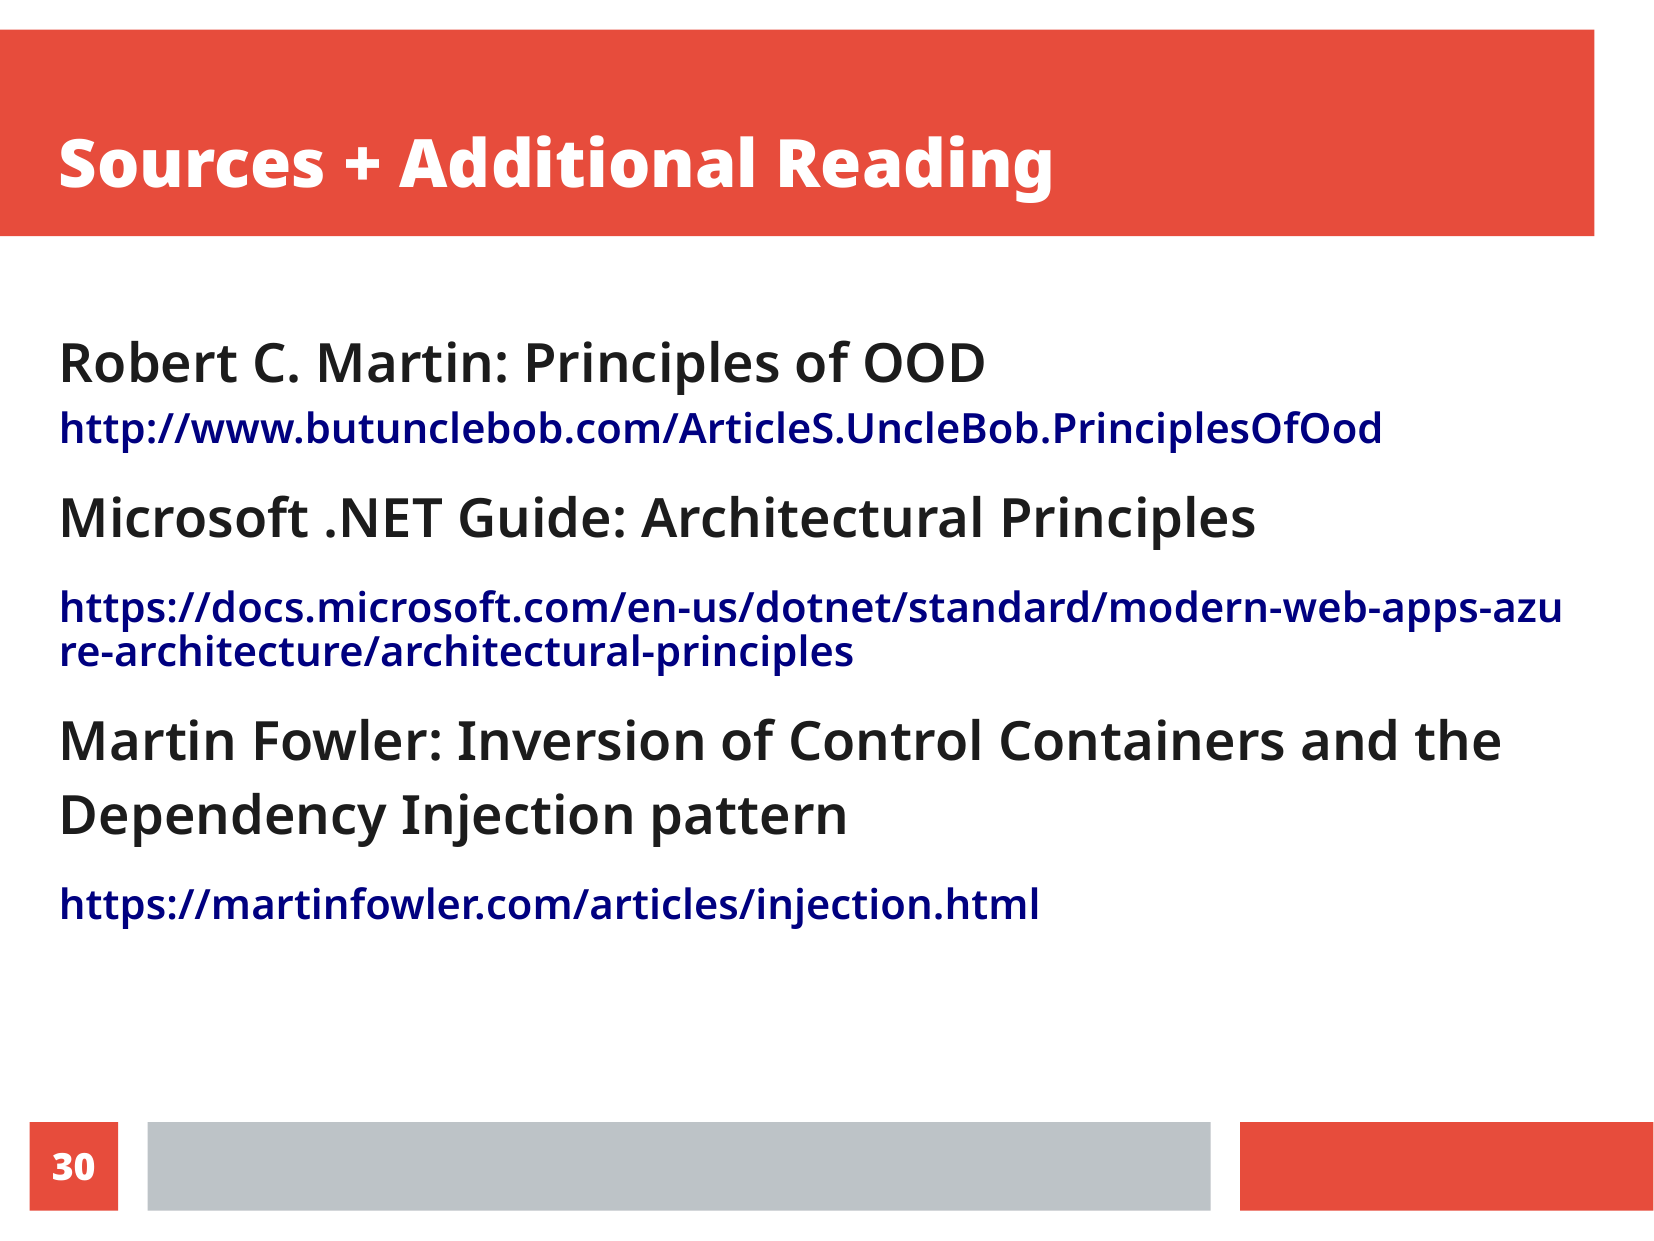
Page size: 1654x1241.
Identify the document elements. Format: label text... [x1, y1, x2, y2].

list Robert C. Martin: Principles of OOD http://www.butunclebob.com/ArticleS.UncleBob.PrinciplesOfOod Microsoft .NET Guide: Architectural Principles https://docs.microsoft.com/en-us/dotnet/standard/modern-web-apps-azure-architecture/architectural-principles Martin Fowler: Inversion of Control Containers and the Dependency Injection pattern https://martinfowler.com/articles/injection.html [59, 324, 1565, 1093]
title Sources + Additional Reading [59, 59, 1595, 207]
